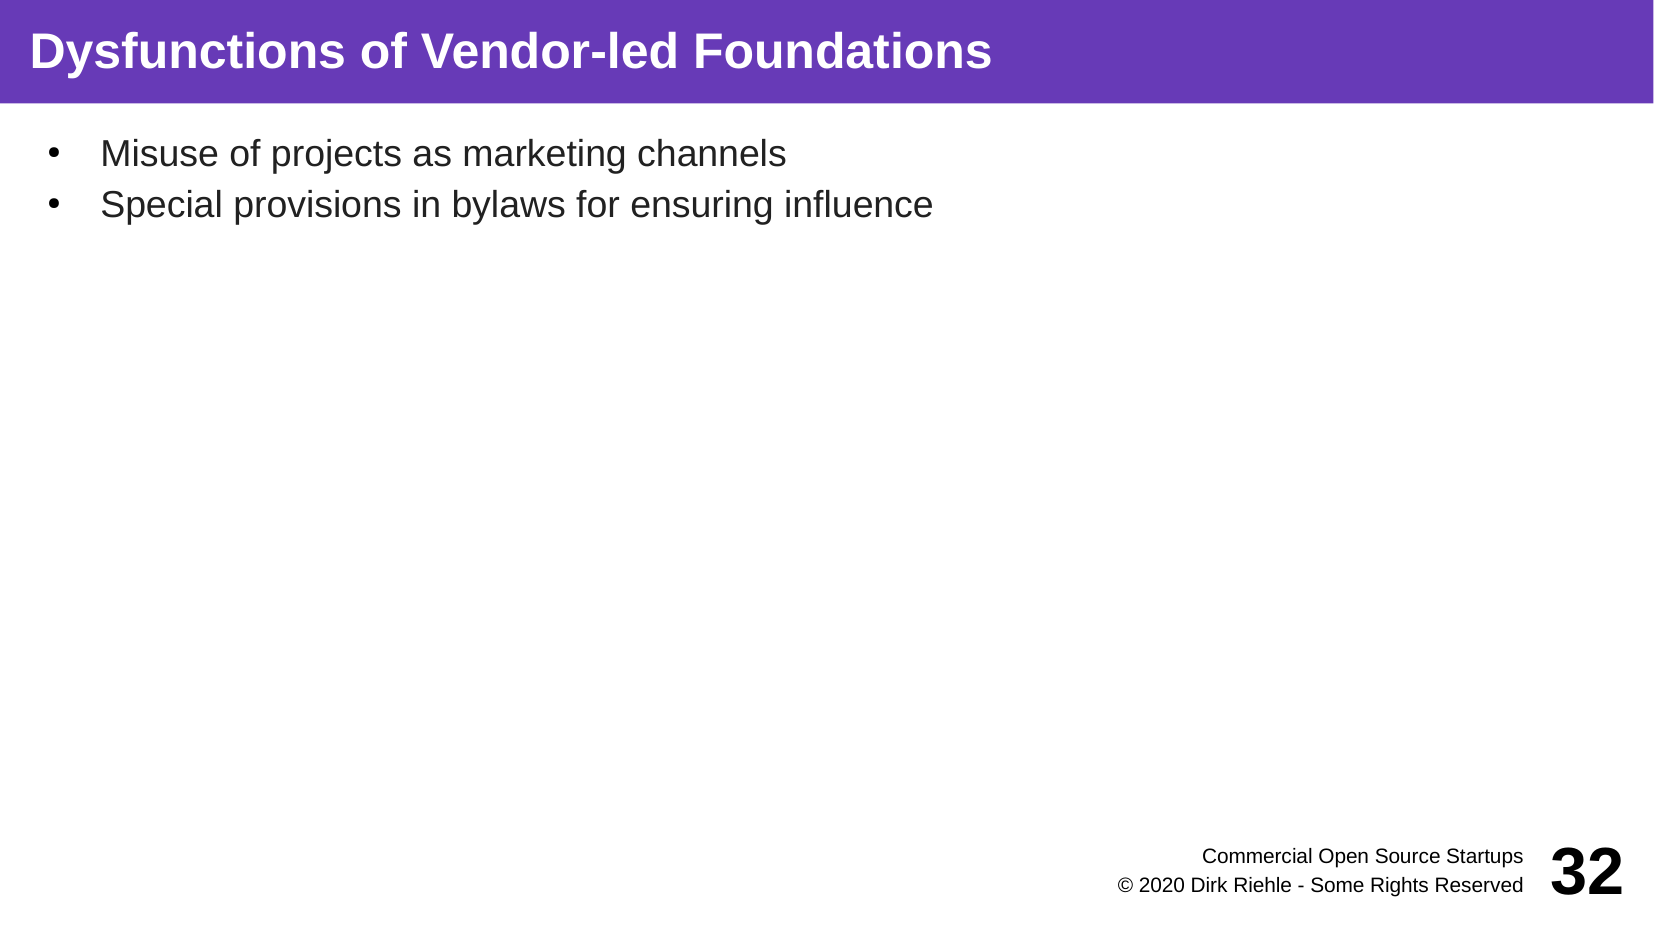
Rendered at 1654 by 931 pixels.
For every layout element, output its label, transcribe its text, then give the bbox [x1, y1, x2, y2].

list Misuse of projects as marketing channels Special provisions in bylaws for ensuring influence [29, 132, 1625, 813]
title Dysfunctions of Vendor-led Foundations [0, 0, 1654, 104]
